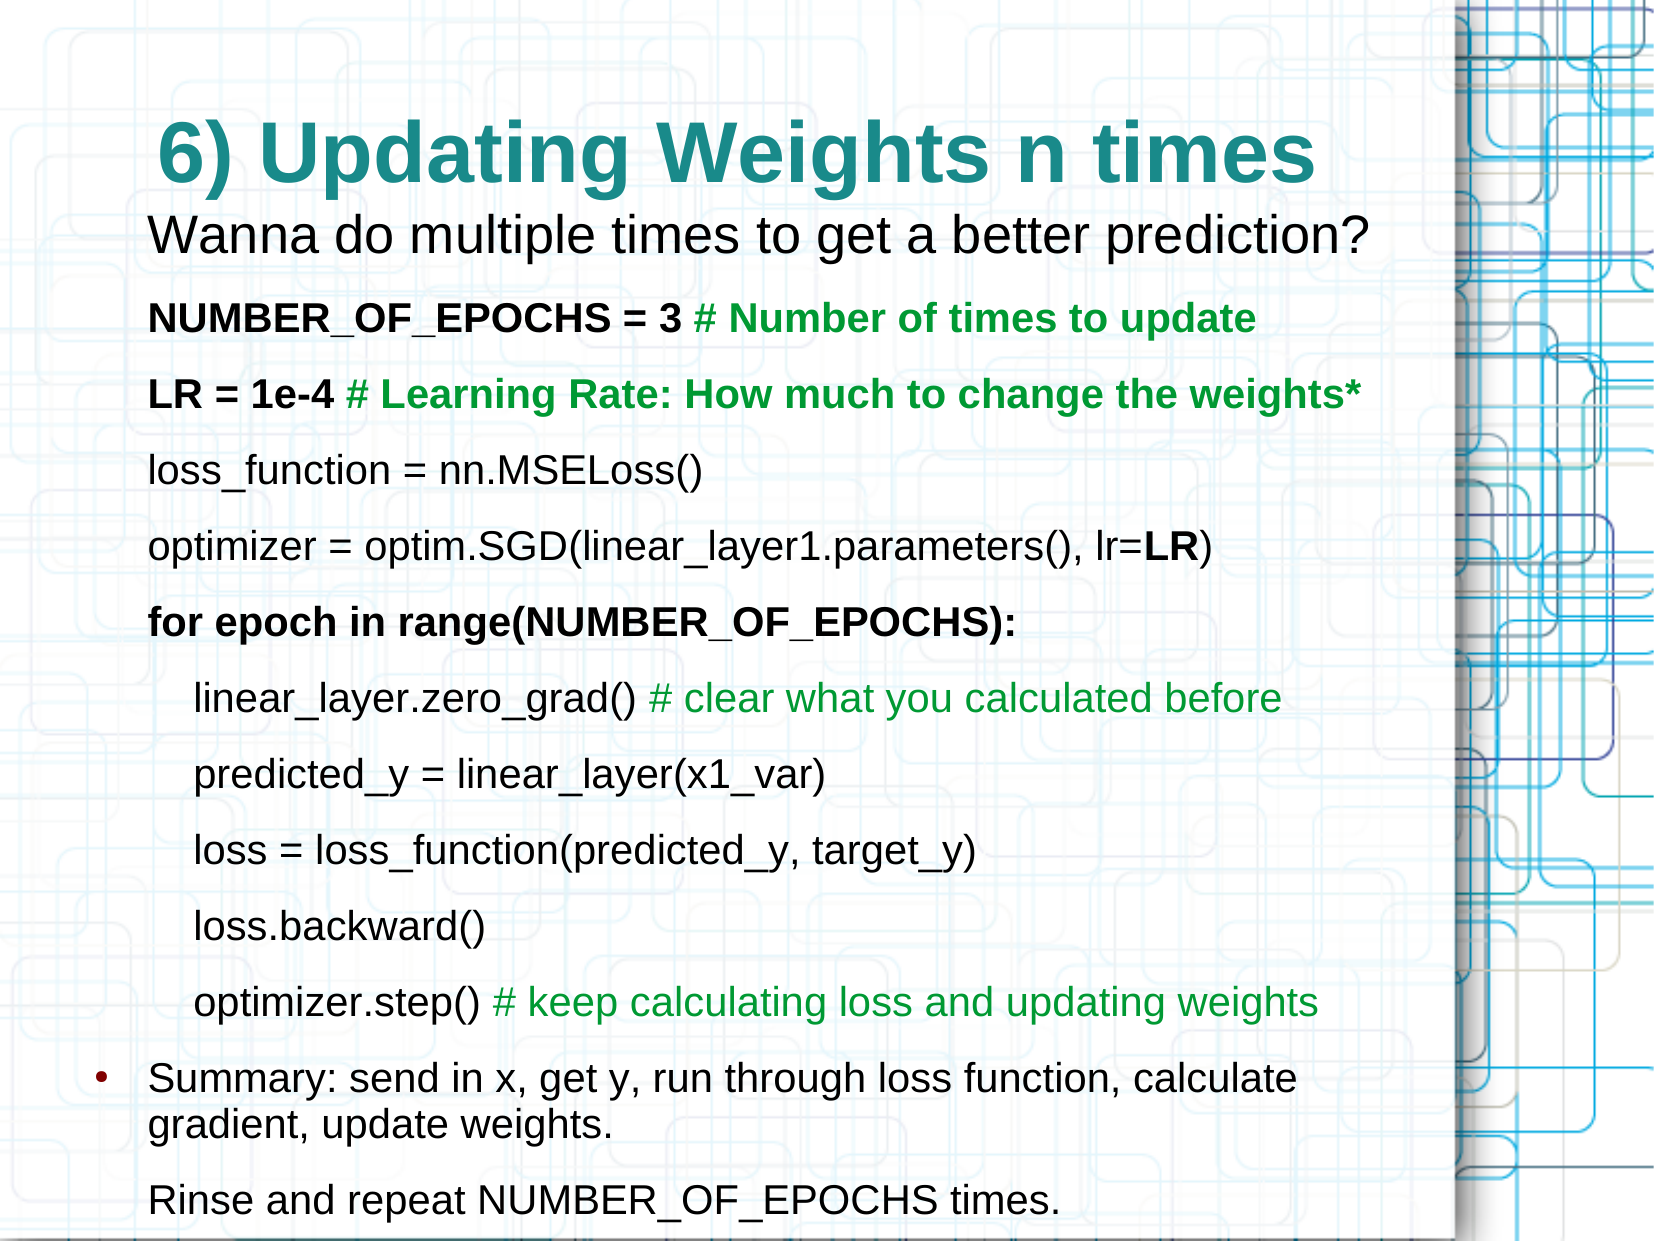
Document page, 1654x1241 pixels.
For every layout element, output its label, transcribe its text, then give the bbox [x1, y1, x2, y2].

list Wanna do multiple times to get a better prediction? NUMBER_OF_EPOCHS = 3 # Number of times to update LR = 1e-4 # Learning Rate: How much to change the weights* loss_function = nn.MSELoss() optimizer = optim.SGD(linear_layer1.parameters(), lr=LR) for epoch in range(NUMBER_OF_EPOCHS): linear_layer.zero_grad() # clear what you calculated before predicted_y = linear_layer(x1_var) loss = loss_function(predicted_y, target_y) loss.backward() optimizer.step() # keep calculating loss and updating weights Summary: send in x, get y, run through loss function, calculate gradient, update weights. Rinse and repeat NUMBER_OF_EPOCHS times. [76, 204, 1412, 1241]
title 6) Updating Weights n times [59, 49, 1418, 257]
picture [0, 0, 1654, 1241]
